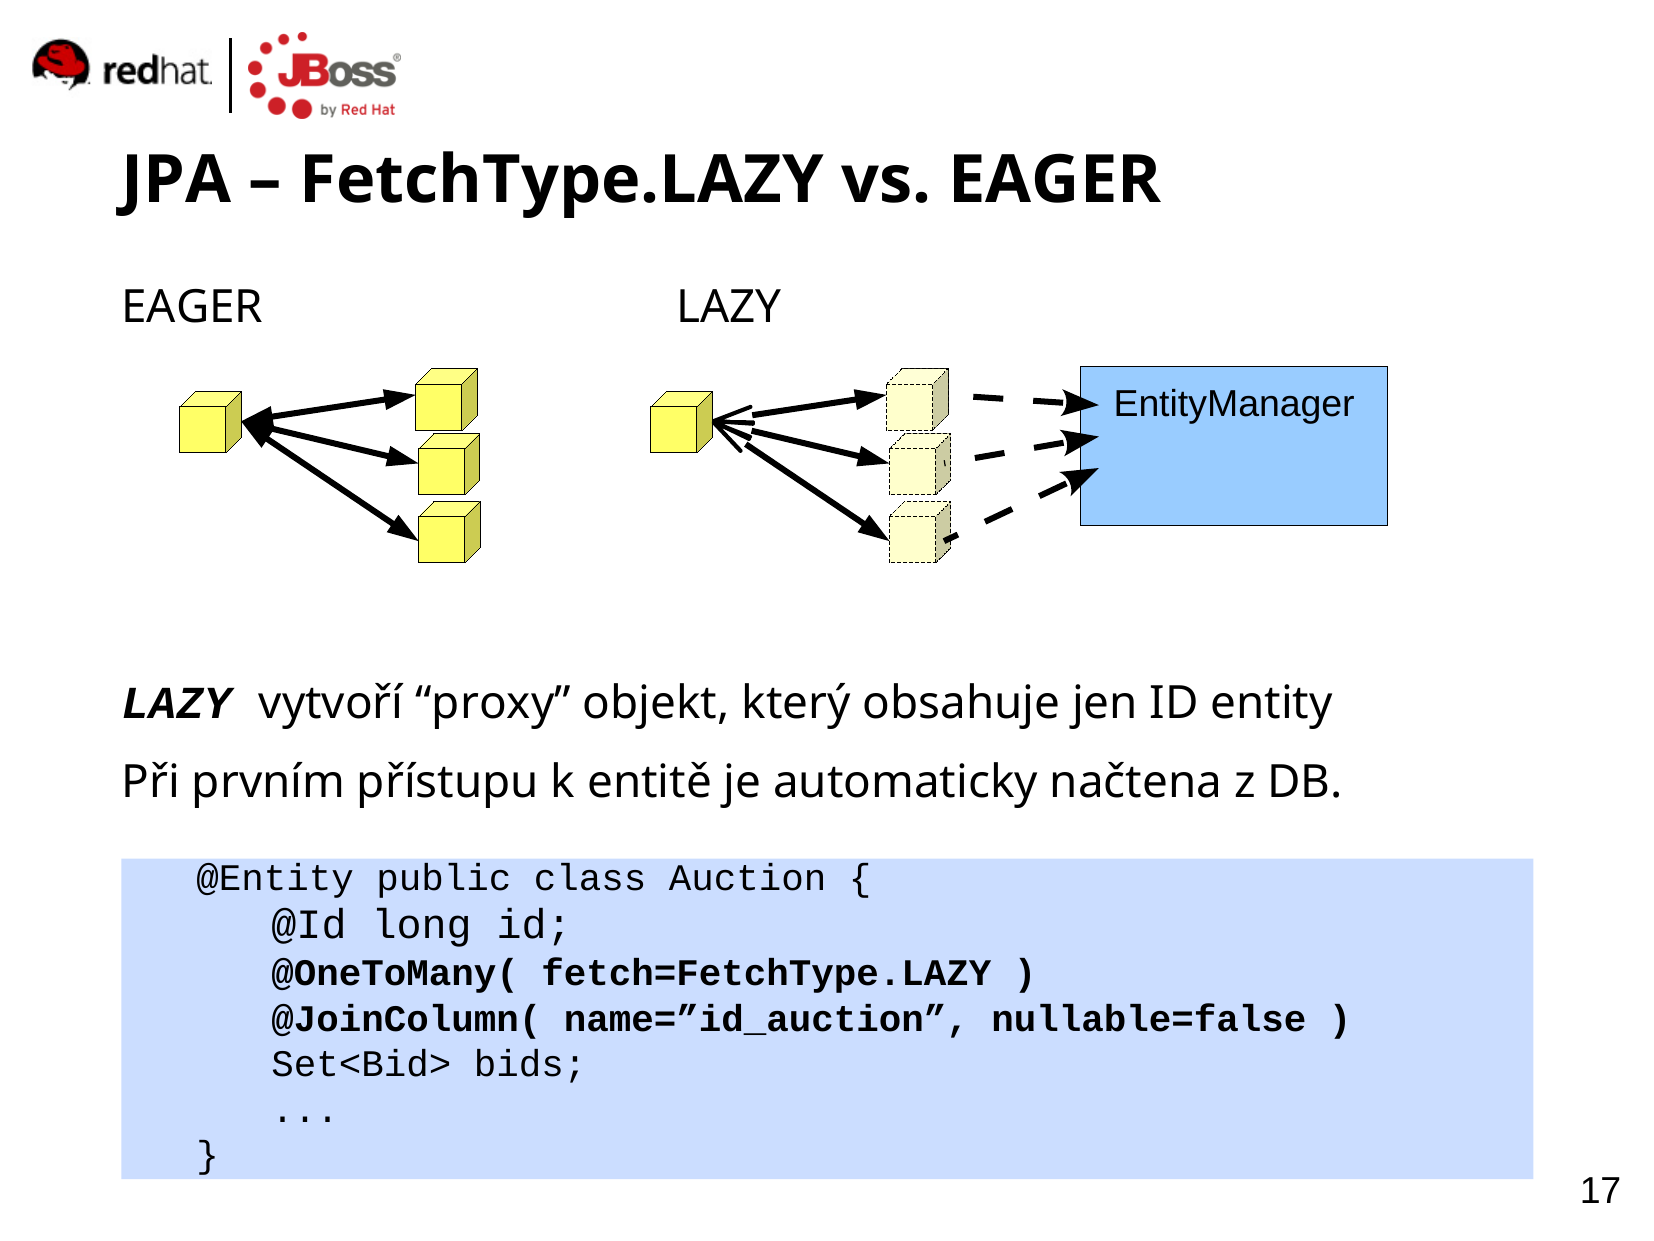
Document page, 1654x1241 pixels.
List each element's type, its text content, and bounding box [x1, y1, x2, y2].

text_box [179, 391, 242, 453]
text_box [886, 368, 949, 431]
text_box EntityManager [1080, 366, 1388, 526]
list EAGER [121, 273, 488, 342]
text_box [889, 501, 951, 563]
list LAZY vytvoří “proxy” objekt, který obsahuje jen ID entity Při prvním přístupu k entitě je automaticky načtena z DB. [121, 669, 1534, 793]
text_box [889, 433, 951, 495]
text_box [418, 501, 481, 563]
picture [248, 32, 401, 80]
text_box [650, 391, 713, 453]
text_box [415, 368, 478, 431]
picture [31, 37, 212, 98]
list @Entity public class Auction { @Id long id; @OneToMany( fetch=FetchType.LAZY ) @JoinColumn( name=”id_auction”, nullable=false ) Set<Bid> bids; ... } [121, 858, 1534, 1180]
text_box [418, 433, 480, 495]
title JPA – FetchType.LAZY vs. EAGER [121, 80, 1534, 274]
list LAZY [676, 273, 1043, 342]
